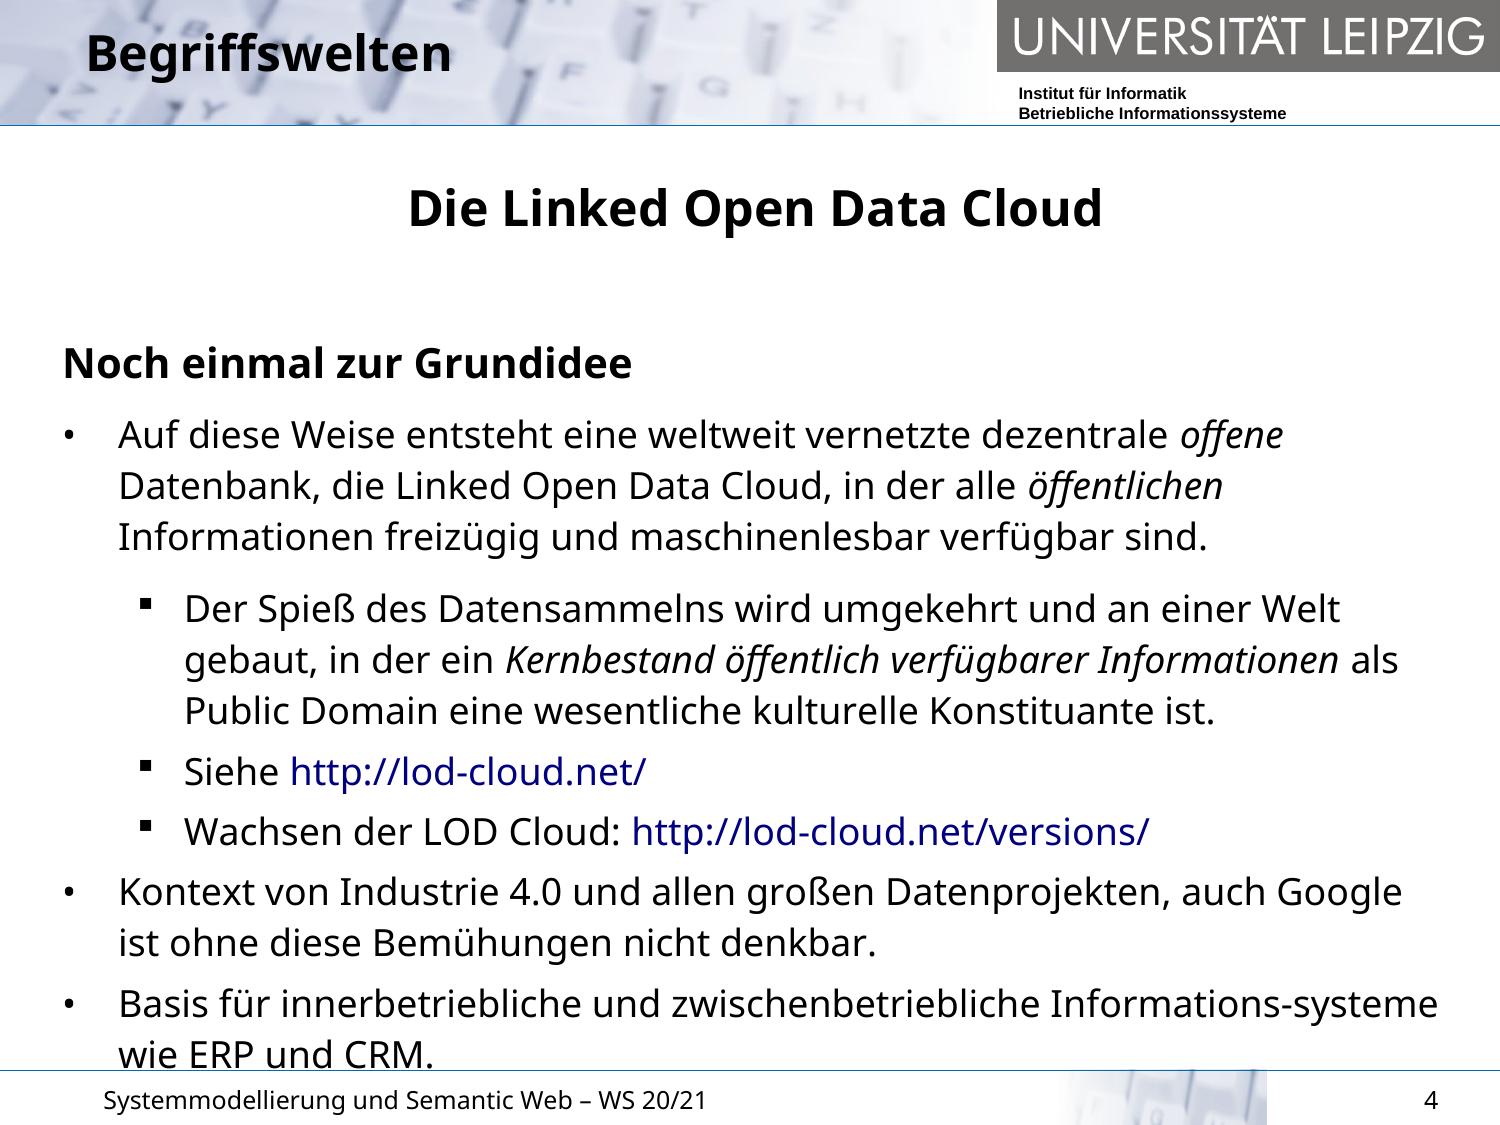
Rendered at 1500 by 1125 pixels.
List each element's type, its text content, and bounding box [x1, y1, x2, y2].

list Die Linked Open Data Cloud Noch einmal zur Grundidee Auf diese Weise entsteht eine weltweit vernetzte dezentrale offene Datenbank, die Linked Open Data Cloud, in der alle öffentlichen Informationen freizügig und maschinenlesbar verfügbar sind. Der Spieß des Datensammelns wird umgekehrt und an einer Welt gebaut, in der ein Kernbestand öffentlich verfügbarer Informationen als Public Domain eine wesentliche kulturelle Konstituante ist. Siehe http://lod-cloud.net/ Wachsen der LOD Cloud: http://lod-cloud.net/versions/ Kontext von Industrie 4.0 und allen großen Datenprojekten, auch Google ist ohne diese Bemühungen nicht denkbar. Basis für innerbetriebliche und zwischenbetriebliche Informations-systeme wie ERP und CRM. [47, 165, 1465, 1046]
text_box Begriffswelten [70, 13, 468, 90]
picture [0, 0, 1500, 125]
picture [1057, 1071, 1267, 1125]
